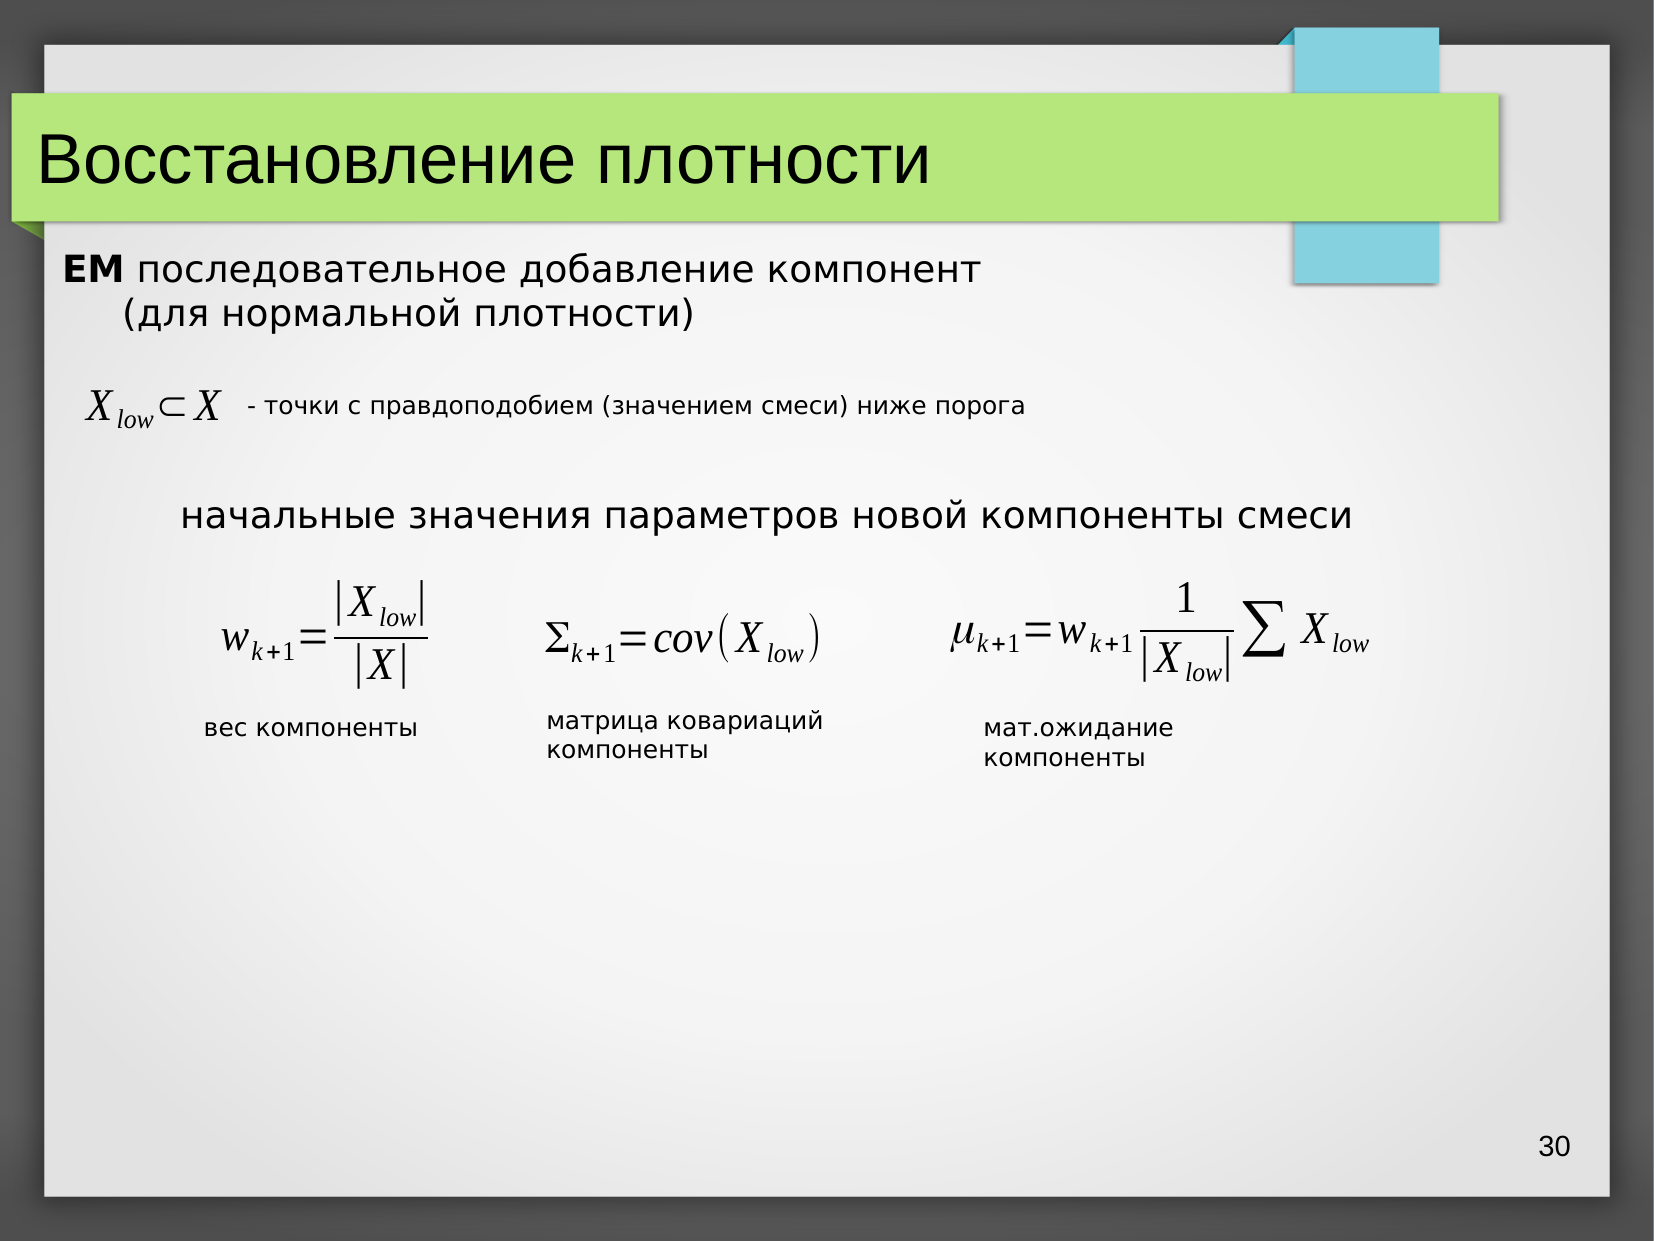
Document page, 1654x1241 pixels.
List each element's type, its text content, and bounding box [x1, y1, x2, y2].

chart [942, 582, 1376, 690]
chart [536, 611, 827, 671]
title Восстановление плотности [35, 118, 1489, 200]
chart [212, 578, 438, 695]
text_box EM последовательное добавление компонент (для нормальной плотности) [47, 240, 1087, 343]
text_box матрица ковариаций компоненты [531, 698, 851, 773]
text_box мат.ожидание компоненты [968, 706, 1288, 780]
text_box начальные значения параметров новой компоненты смеси [165, 486, 1371, 553]
picture [0, 0, 1654, 1241]
text_box вес компоненты [188, 706, 449, 761]
chart [76, 389, 224, 439]
text_box - точки с правдоподобием (значением смеси) ниже порога [224, 383, 1087, 439]
